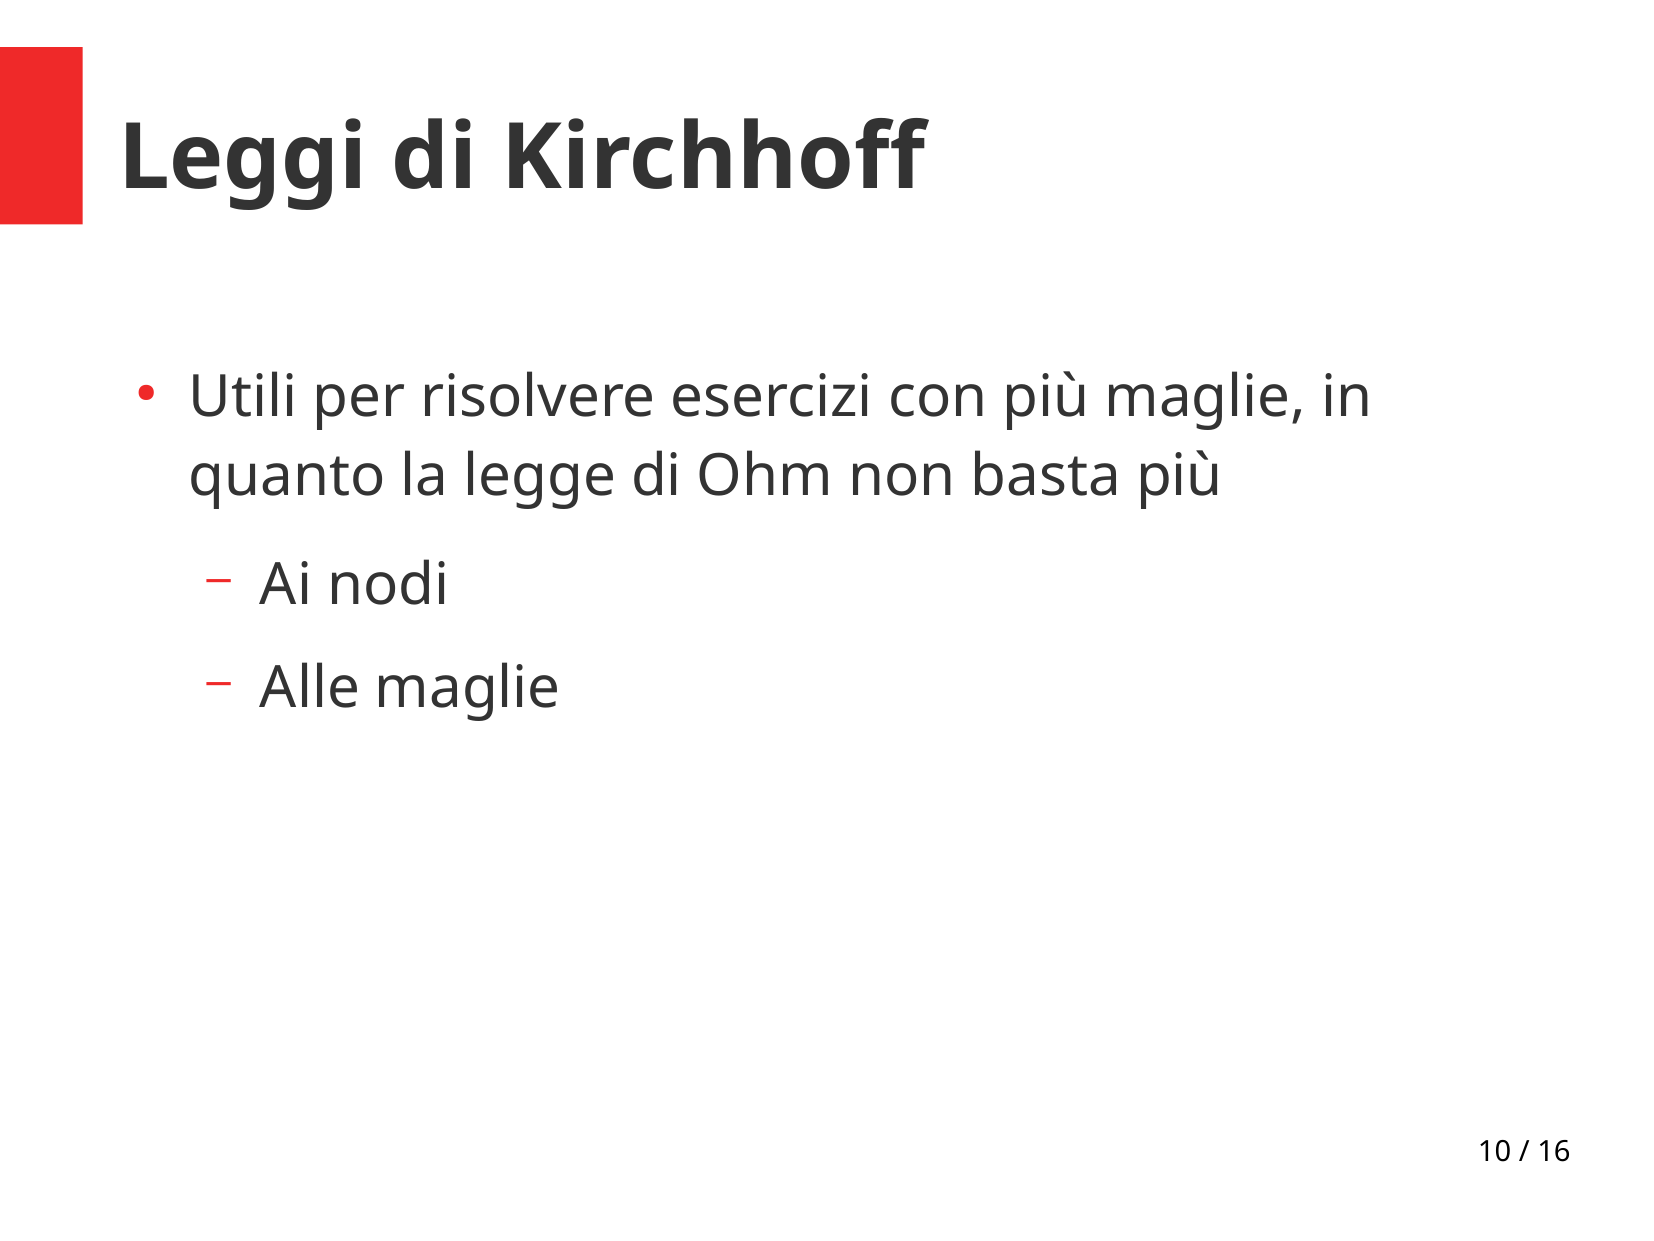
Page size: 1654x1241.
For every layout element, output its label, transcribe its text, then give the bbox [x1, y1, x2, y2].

list Utili per risolvere esercizi con più maglie, in quanto la legge di Ohm non basta più Ai nodi Alle maglie [118, 354, 1536, 1074]
title Leggi di Kirchhoff [118, 49, 1571, 257]
